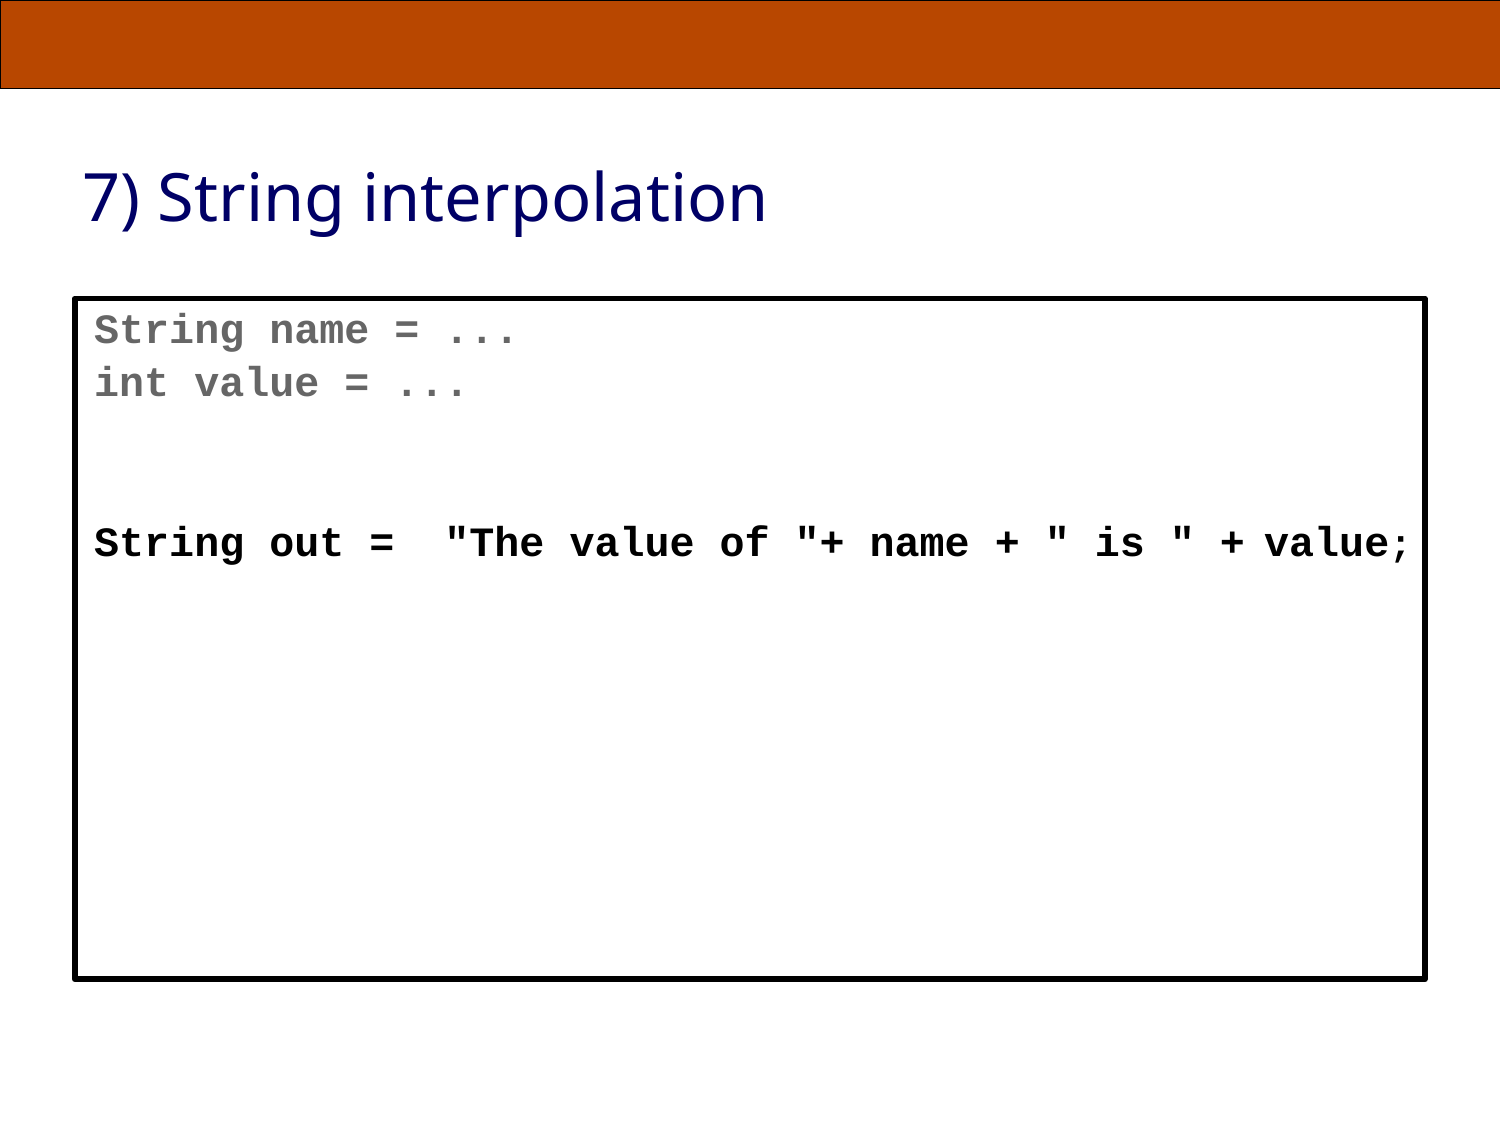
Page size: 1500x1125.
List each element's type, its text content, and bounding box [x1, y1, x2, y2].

list String name = ... int value = ... String out = "The value of "+ name + " is " + value; [75, 298, 1425, 980]
title 7) String interpolation [74, 105, 1423, 249]
